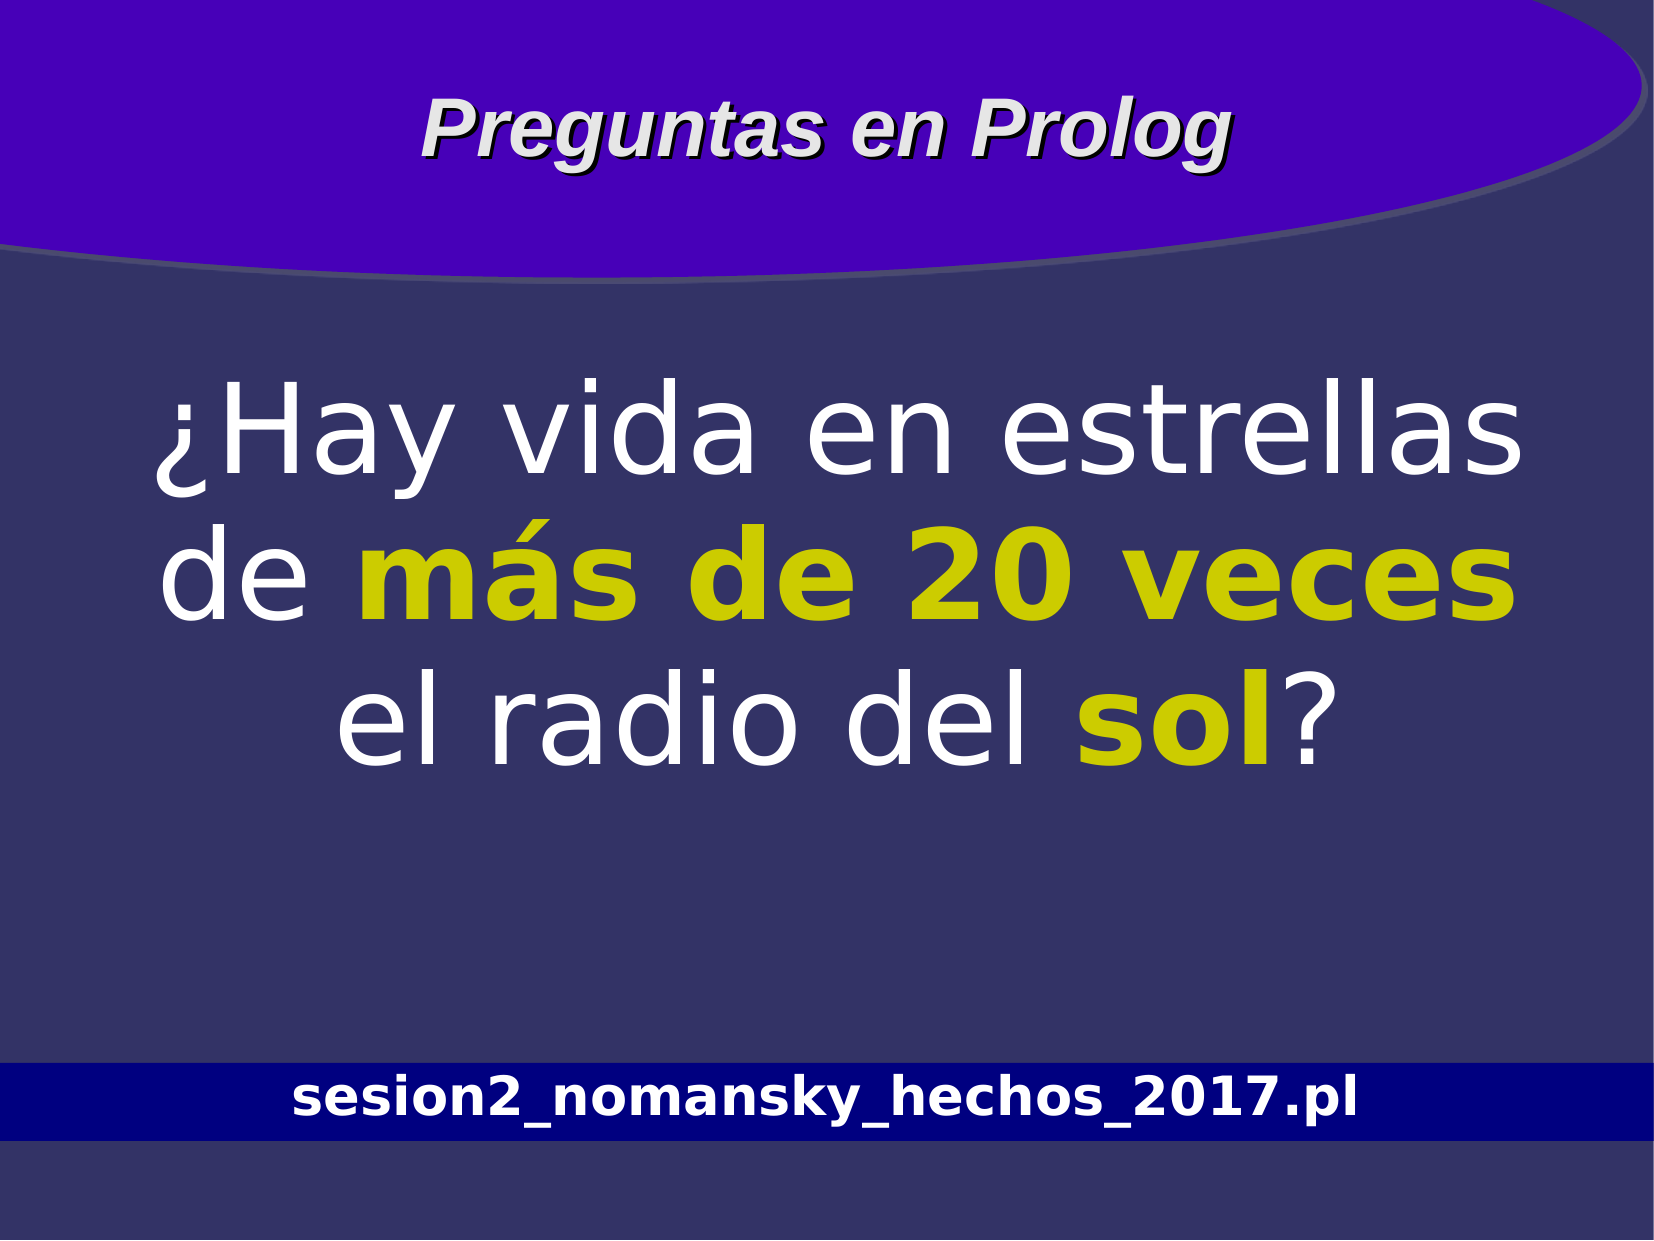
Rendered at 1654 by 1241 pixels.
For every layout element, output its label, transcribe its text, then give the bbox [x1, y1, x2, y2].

text_box sesion2_nomansky_hechos_2017.pl [0, 1062, 1654, 1141]
title Preguntas en Prolog [121, 19, 1534, 227]
text_box ¿Hay vida en estrellas de más de 20 veces el radio del sol? [82, 338, 1595, 814]
